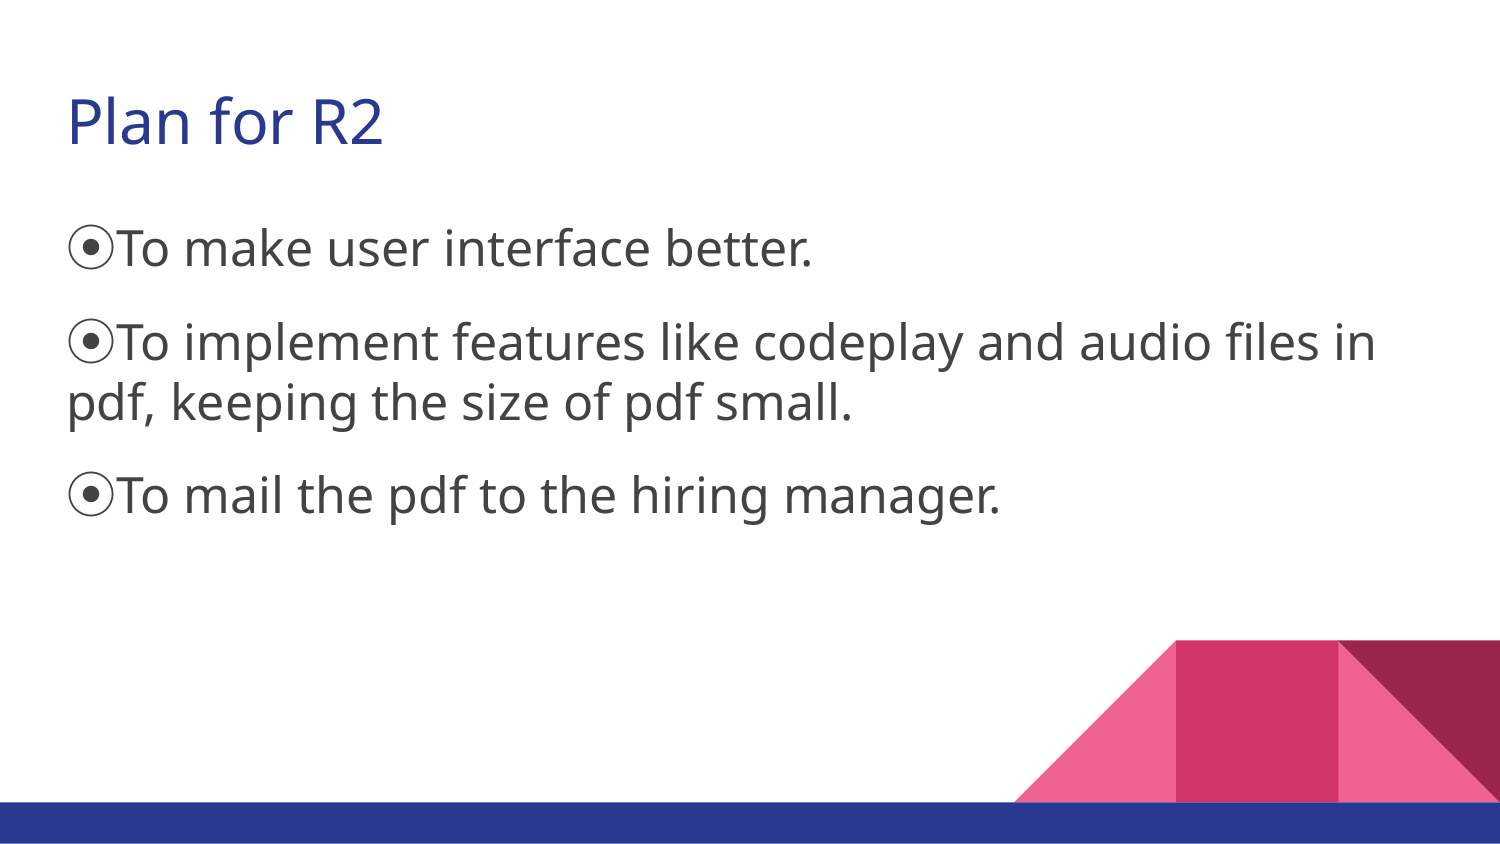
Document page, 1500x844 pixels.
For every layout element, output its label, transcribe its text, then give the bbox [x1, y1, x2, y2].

title Plan for R2 [51, 67, 1449, 167]
list ⦿To make user interface better. ⦿To implement features like codeplay and audio files in pdf, keeping the size of pdf small. ⦿To mail the pdf to the hiring manager. [51, 201, 1449, 750]
